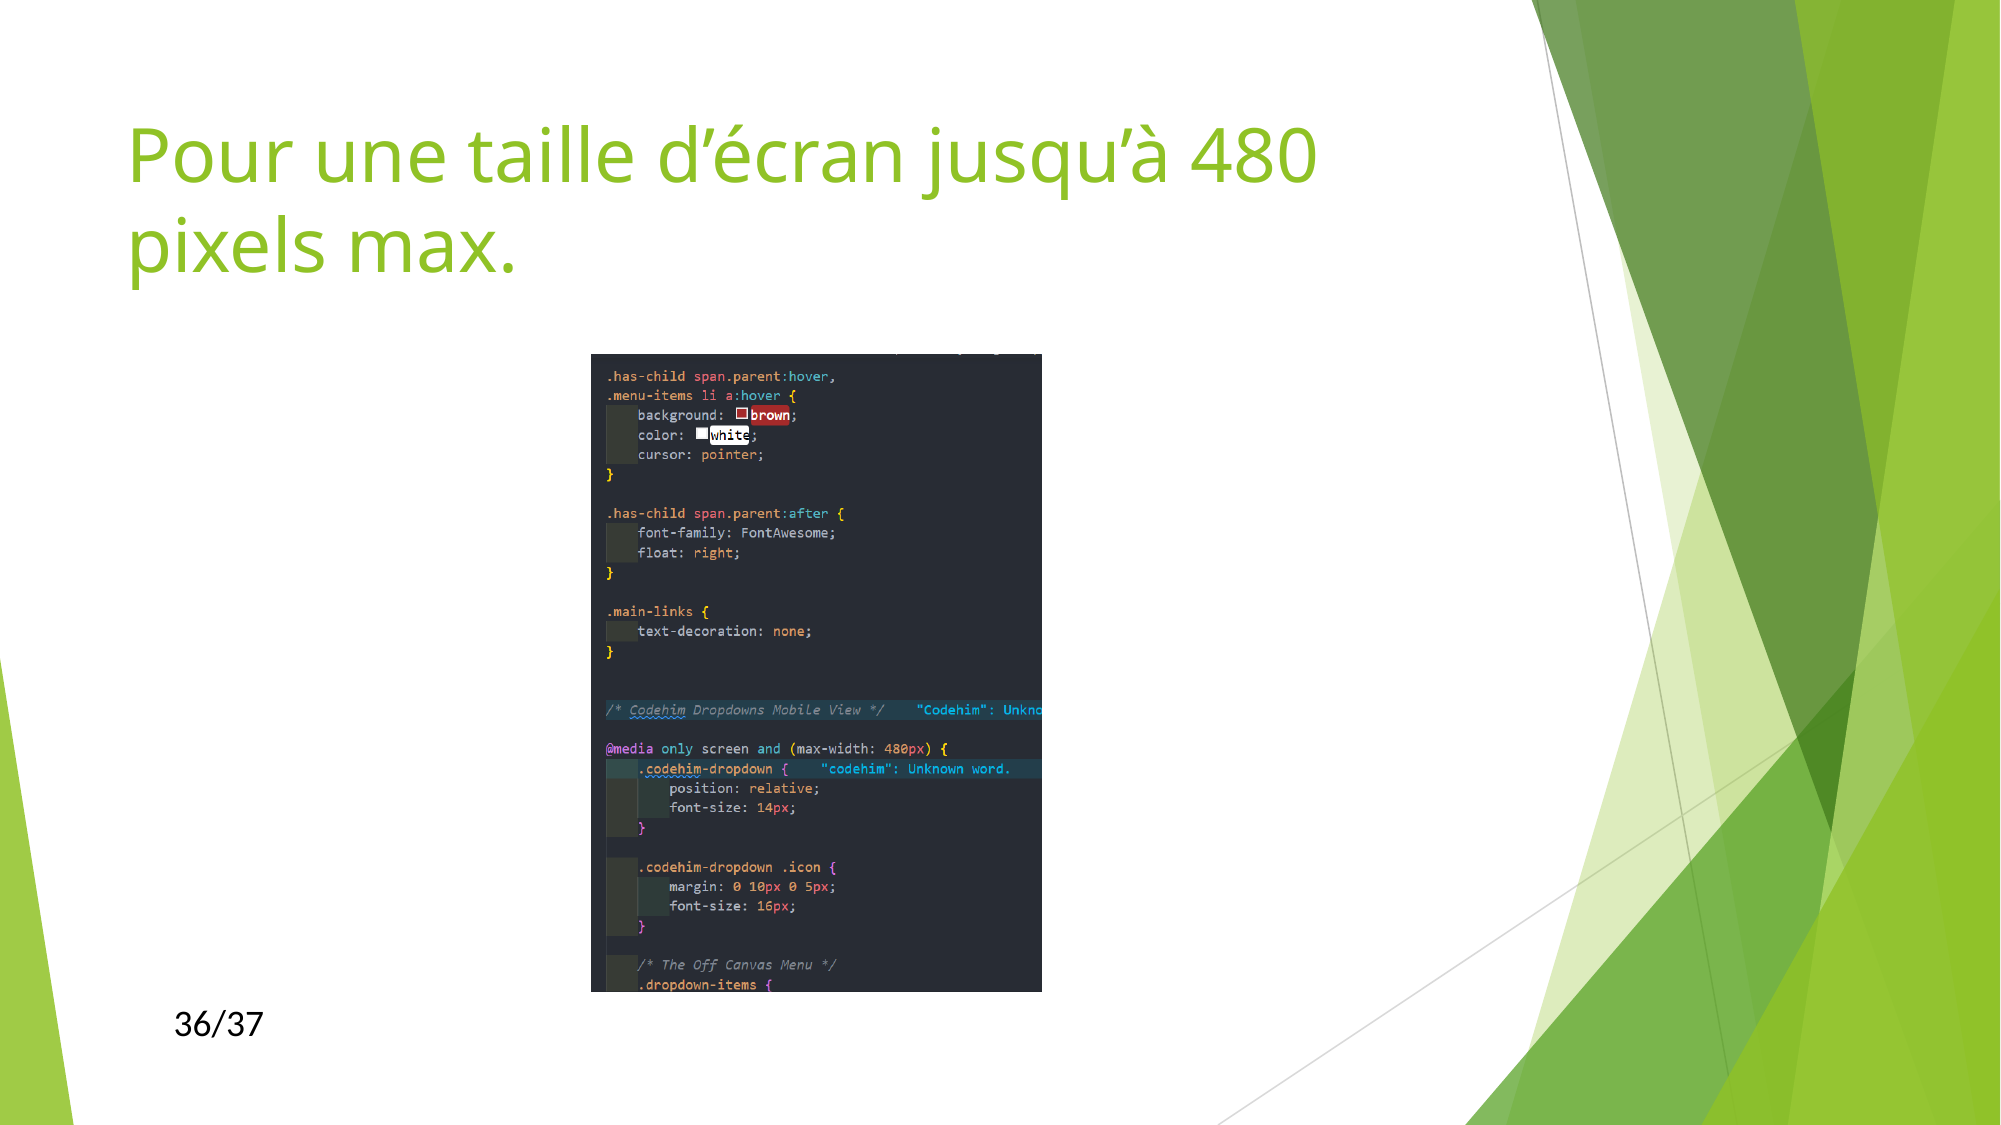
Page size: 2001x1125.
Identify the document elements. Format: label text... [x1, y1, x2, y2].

title Pour une taille d’écran jusqu’à 480 pixels max. [111, 99, 1522, 317]
text_box 36/37 [158, 991, 324, 1052]
picture [591, 354, 1042, 992]
